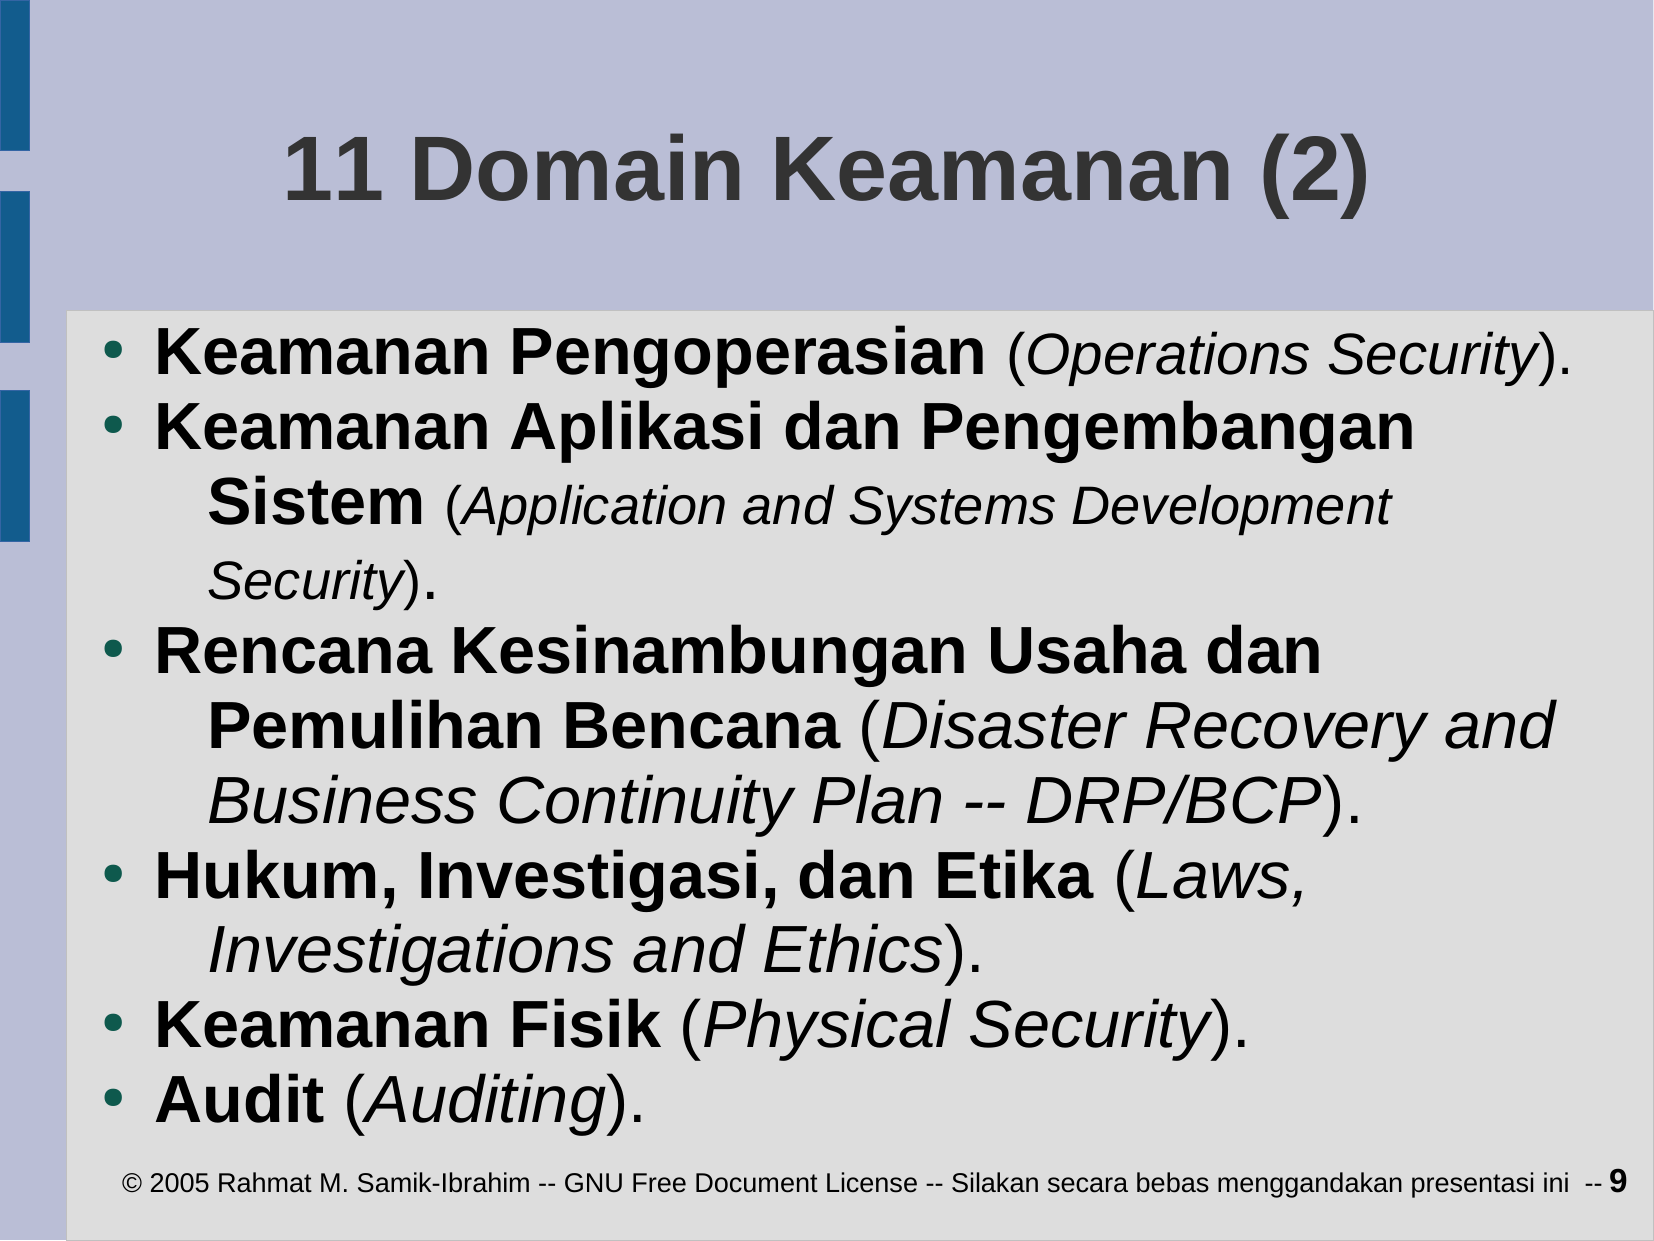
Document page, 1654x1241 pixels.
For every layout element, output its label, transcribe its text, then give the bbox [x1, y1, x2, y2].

list Keamanan Pengoperasian (Operations Security). Keamanan Aplikasi dan Pengembangan Sistem (Application and Systems Development Security). Rencana Kesinambungan Usaha dan Pemulihan Bencana (Disaster Recovery and Business Continuity Plan -- DRP/BCP). Hukum, Investigasi, dan Etika (Laws, Investigations and Ethics). Keamanan Fisik (Physical Security). Audit (Auditing). [65, 314, 1605, 1096]
title 11 Domain Keamanan (2) [121, 65, 1534, 273]
